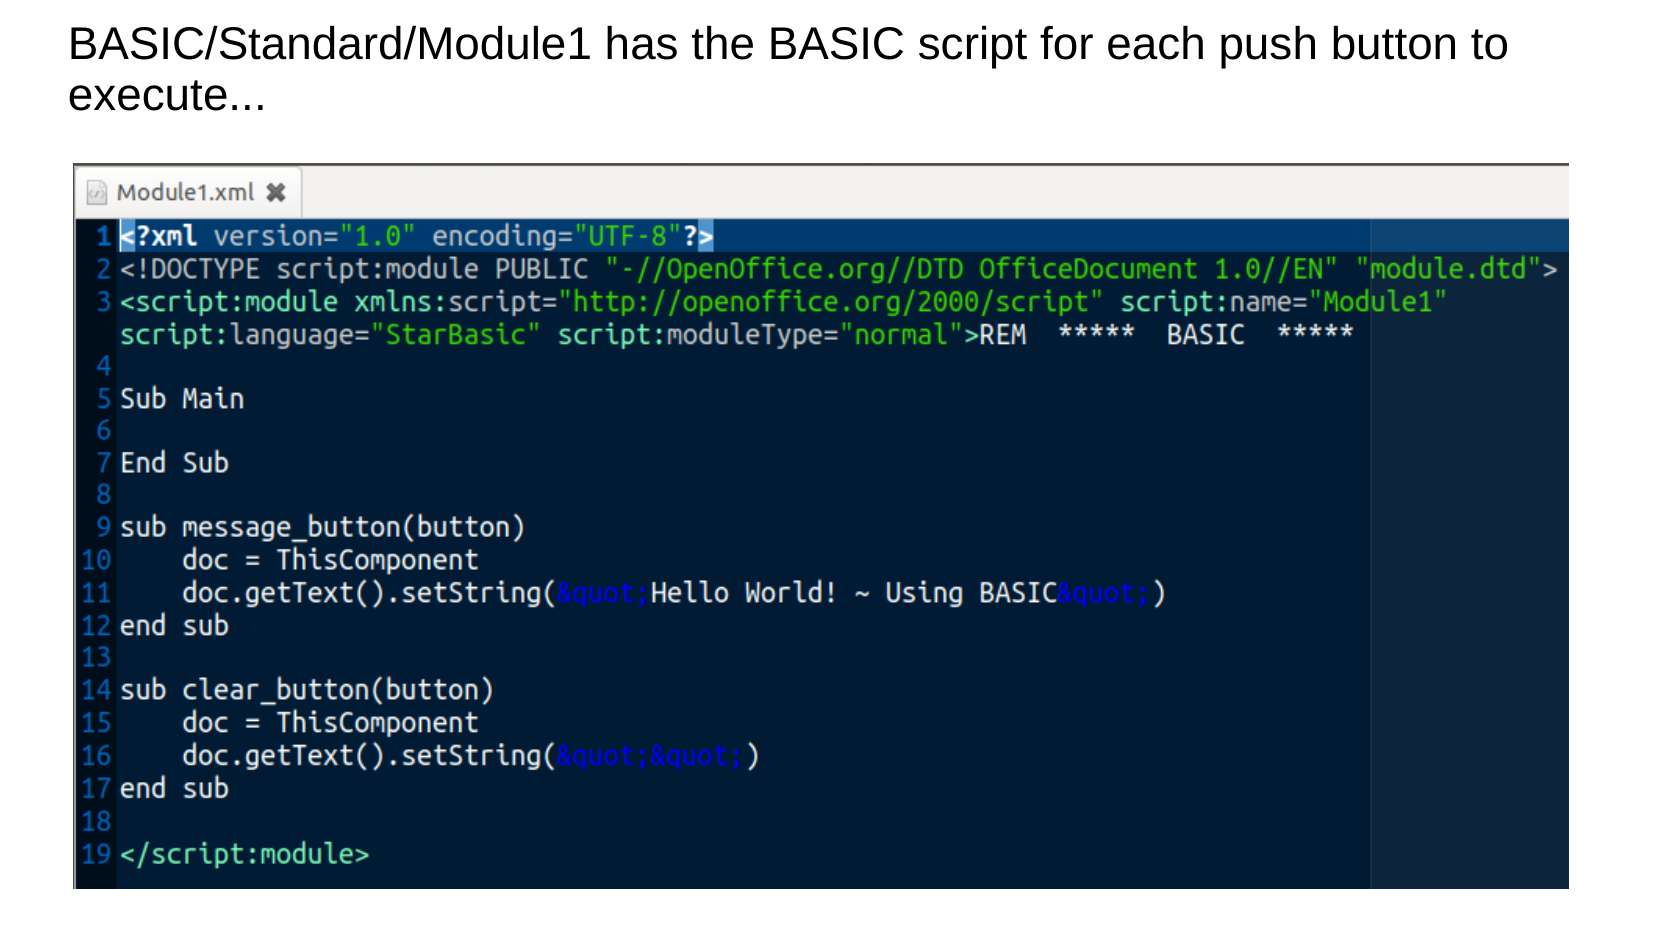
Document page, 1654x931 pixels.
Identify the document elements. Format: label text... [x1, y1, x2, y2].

picture [73, 163, 1569, 889]
subtitle BASIC/Standard/Module1 has the BASIC script for each push button to execute... [67, 17, 1557, 130]
